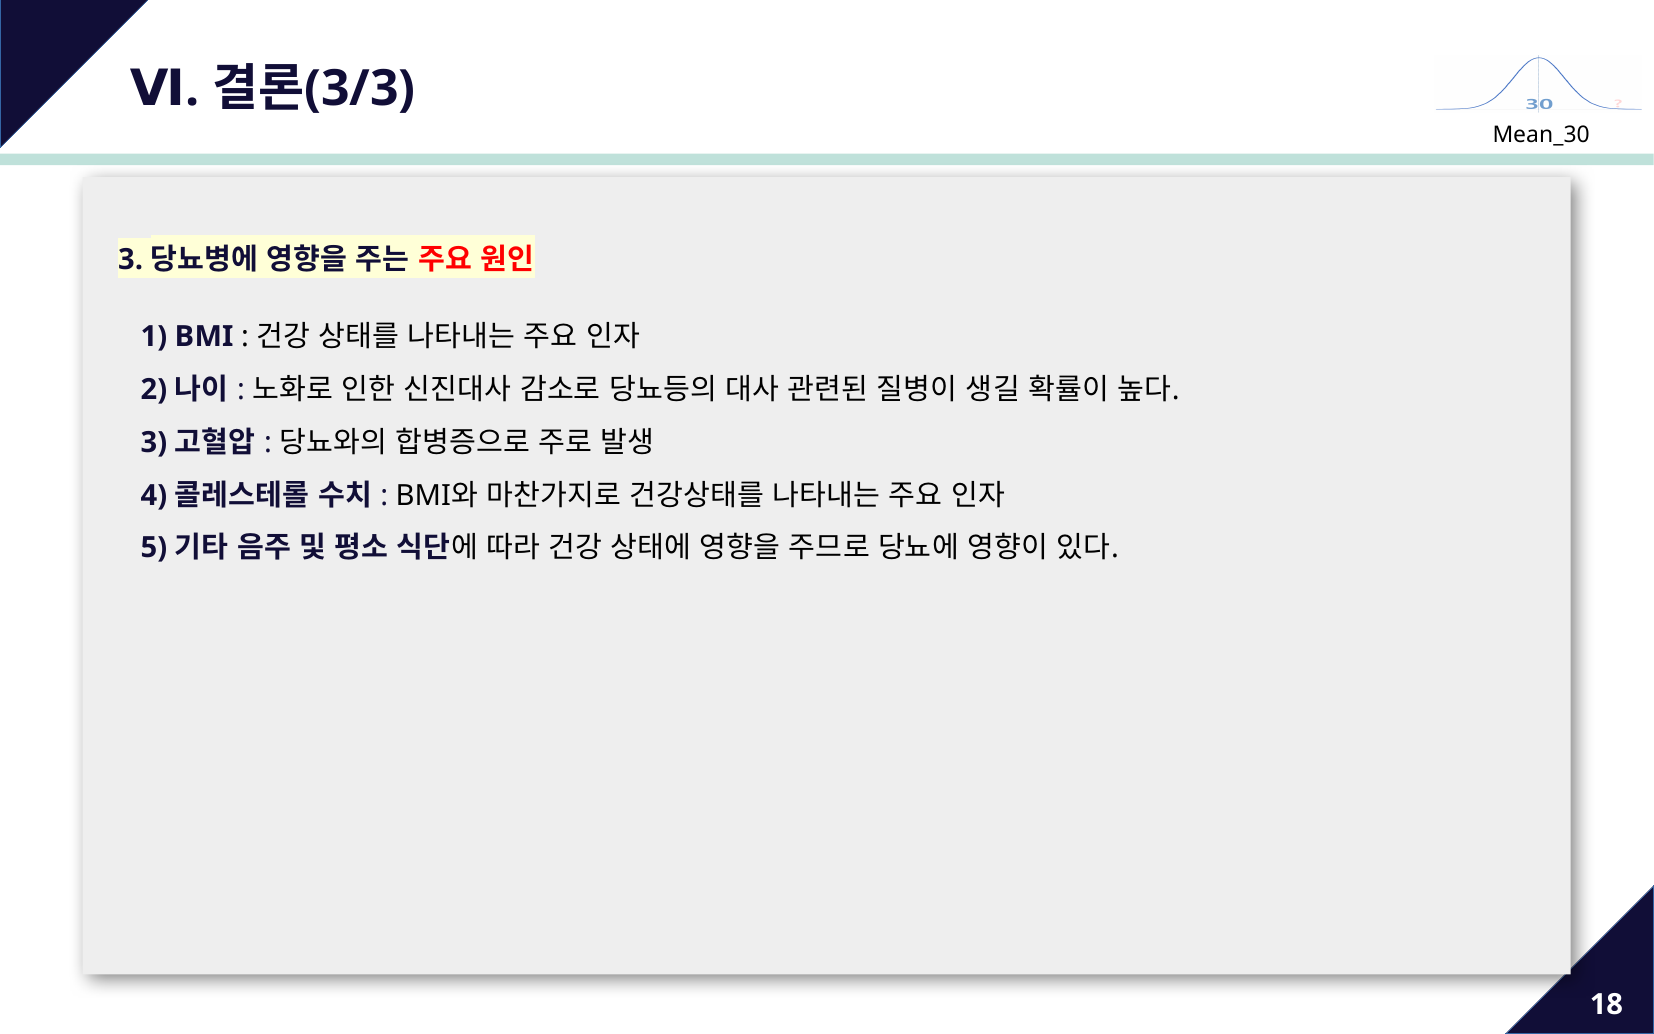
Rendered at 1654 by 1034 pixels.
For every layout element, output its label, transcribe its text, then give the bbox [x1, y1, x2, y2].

title Ⅵ. 결론(3/3) [129, 41, 1618, 148]
text_box Mean_30 [1446, 118, 1636, 148]
picture [1434, 55, 1642, 113]
list 3. 당뇨병에 영향을 주는 주요 원인 1) BMI : 건강 상태를 나타내는 주요 인자 2) 나이 : 노화로 인한 신진대사 감소로 당뇨등의 대사 관련된 질병이 생길 확률이 높다. 3) 고혈압 : 당뇨와의 합병증으로 주로 발생 4) 콜레스테롤 수치 : BMI와 마찬가지로 건강상태를 나타내는 주요 인자 5) 기타 음주 및 평소 식단에 따라 건강 상태에 영향을 주므로 당뇨에 영향이 있다. [82, 177, 1571, 975]
text_box <숫자> [1556, 981, 1654, 1025]
